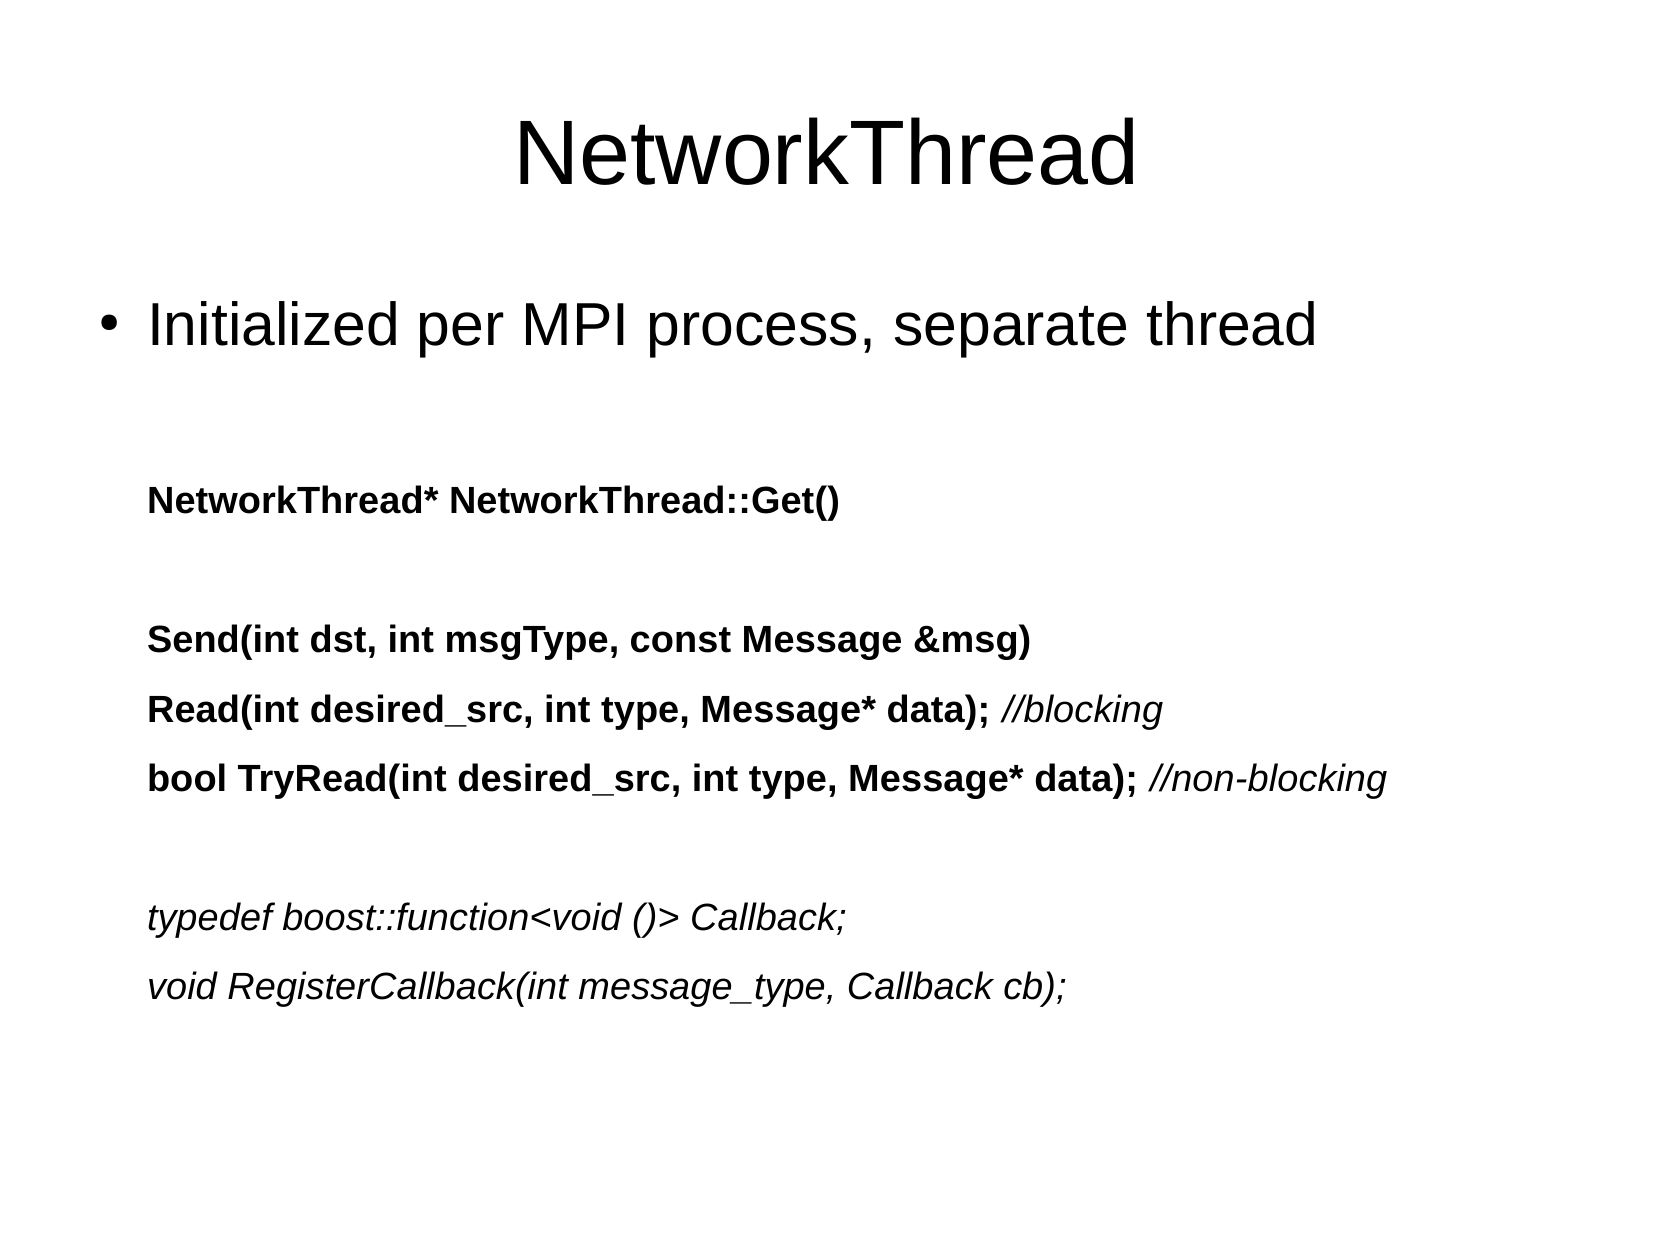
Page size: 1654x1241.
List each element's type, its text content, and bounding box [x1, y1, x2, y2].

title NetworkThread [82, 49, 1571, 257]
list Initialized per MPI process, separate thread NetworkThread* NetworkThread::Get() Send(int dst, int msgType, const Message &msg) Read(int desired_src, int type, Message* data); //blocking bool TryRead(int desired_src, int type, Message* data); //non-blocking typedef boost::function<void ()> Callback; void RegisterCallback(int message_type, Callback cb); [82, 290, 1571, 1010]
